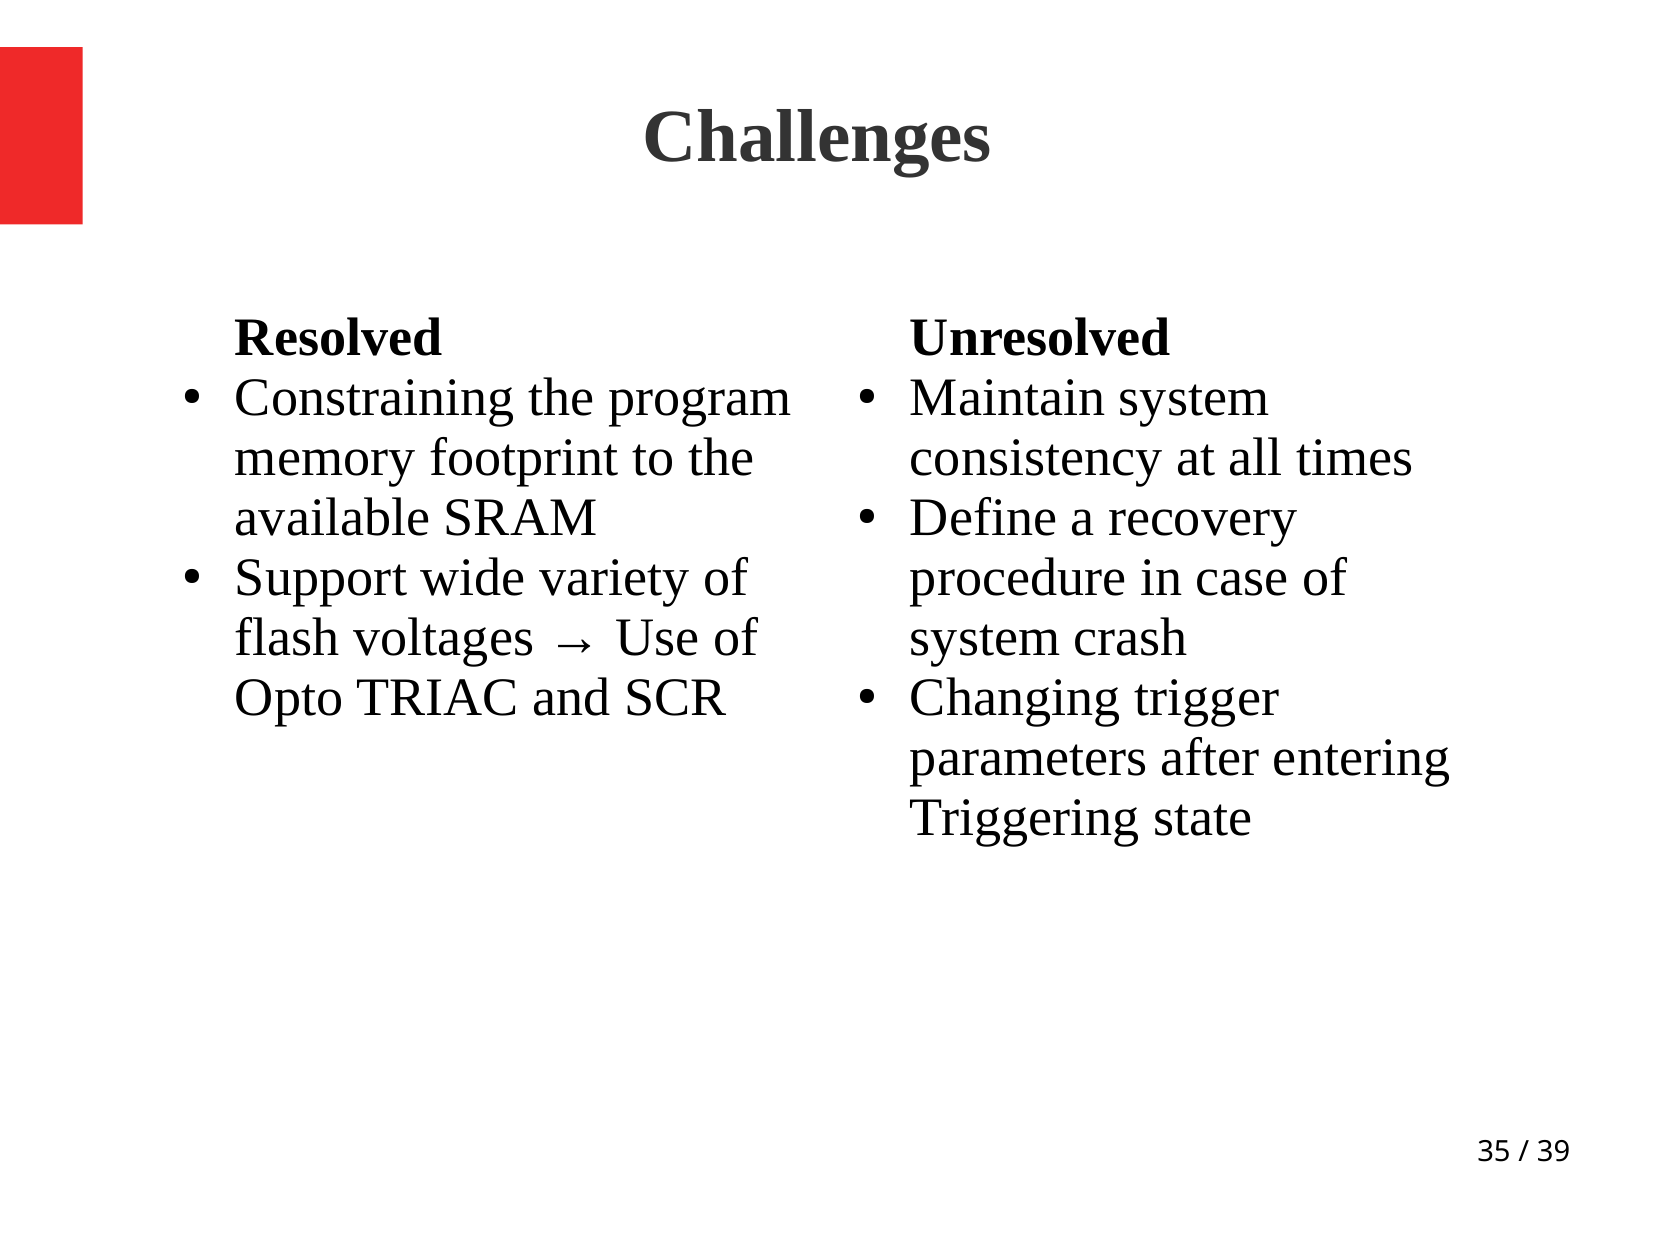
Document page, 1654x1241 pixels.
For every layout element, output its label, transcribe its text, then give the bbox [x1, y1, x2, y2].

text_box Resolved Constraining the program memory footprint to the available SRAM Support wide variety of flash voltages → Use of Opto TRIAC and SCR [150, 300, 825, 1135]
title Challenges [135, 46, 1501, 226]
text_box Unresolved Maintain system consistency at all times Define a recovery procedure in case of system crash Changing trigger parameters after entering Triggering state [825, 300, 1501, 1135]
